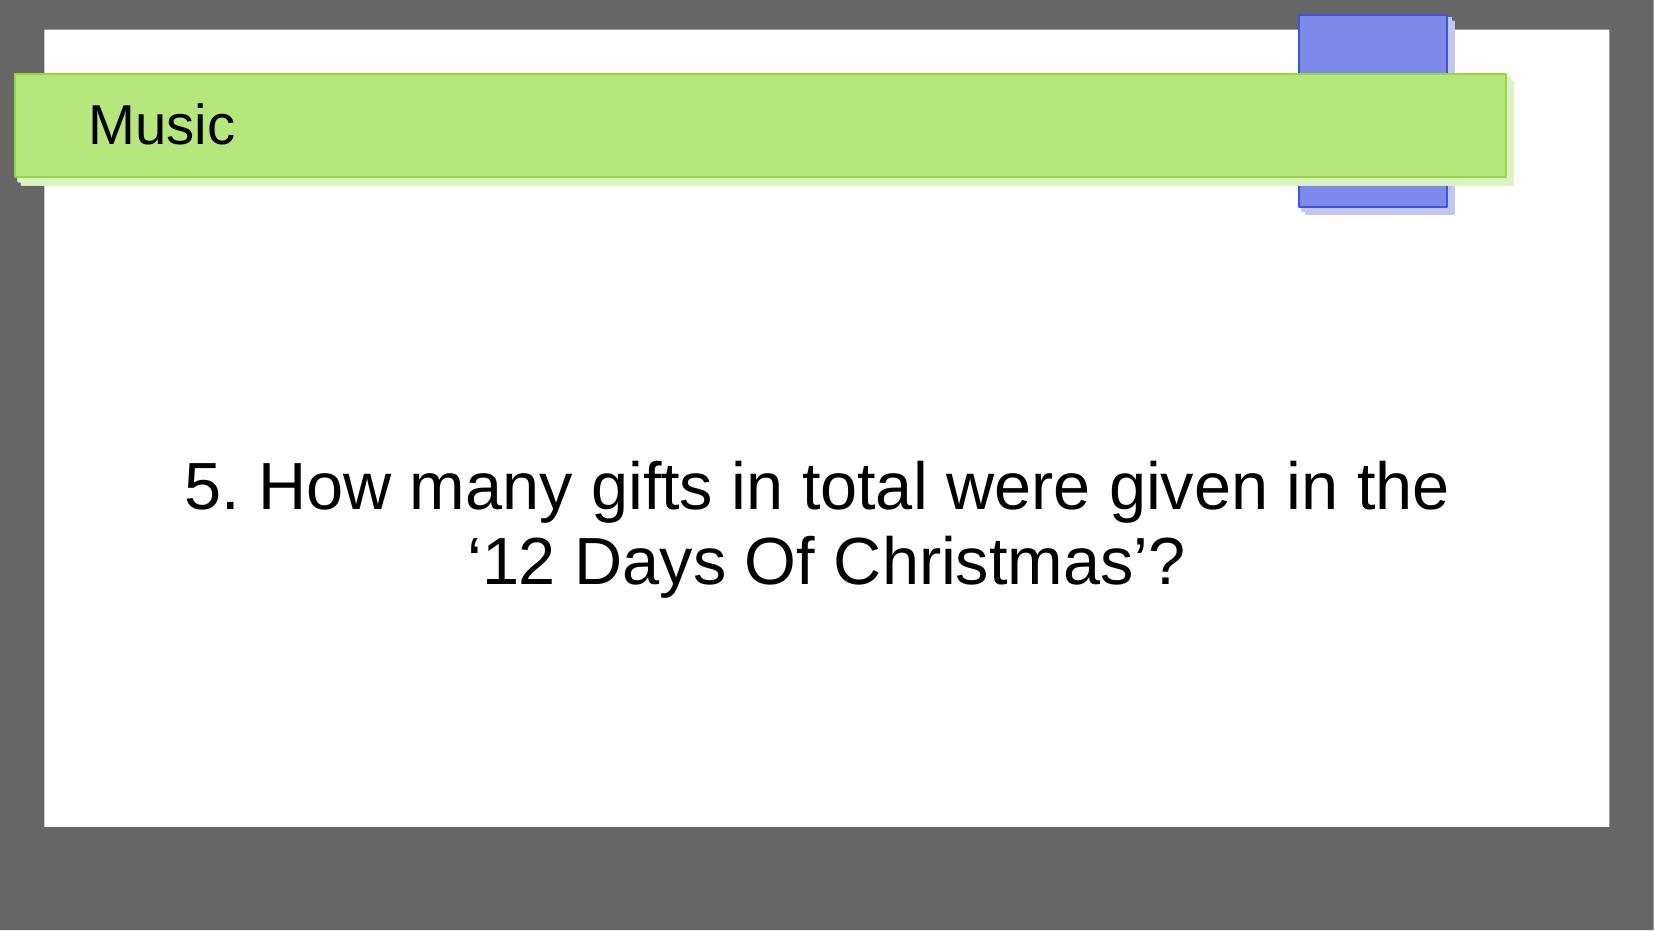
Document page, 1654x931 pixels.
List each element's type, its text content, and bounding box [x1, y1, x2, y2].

text_box 5. How many gifts in total were given in the ‘12 Days Of Christmas’? [88, 236, 1565, 813]
title Music [88, 73, 1506, 178]
